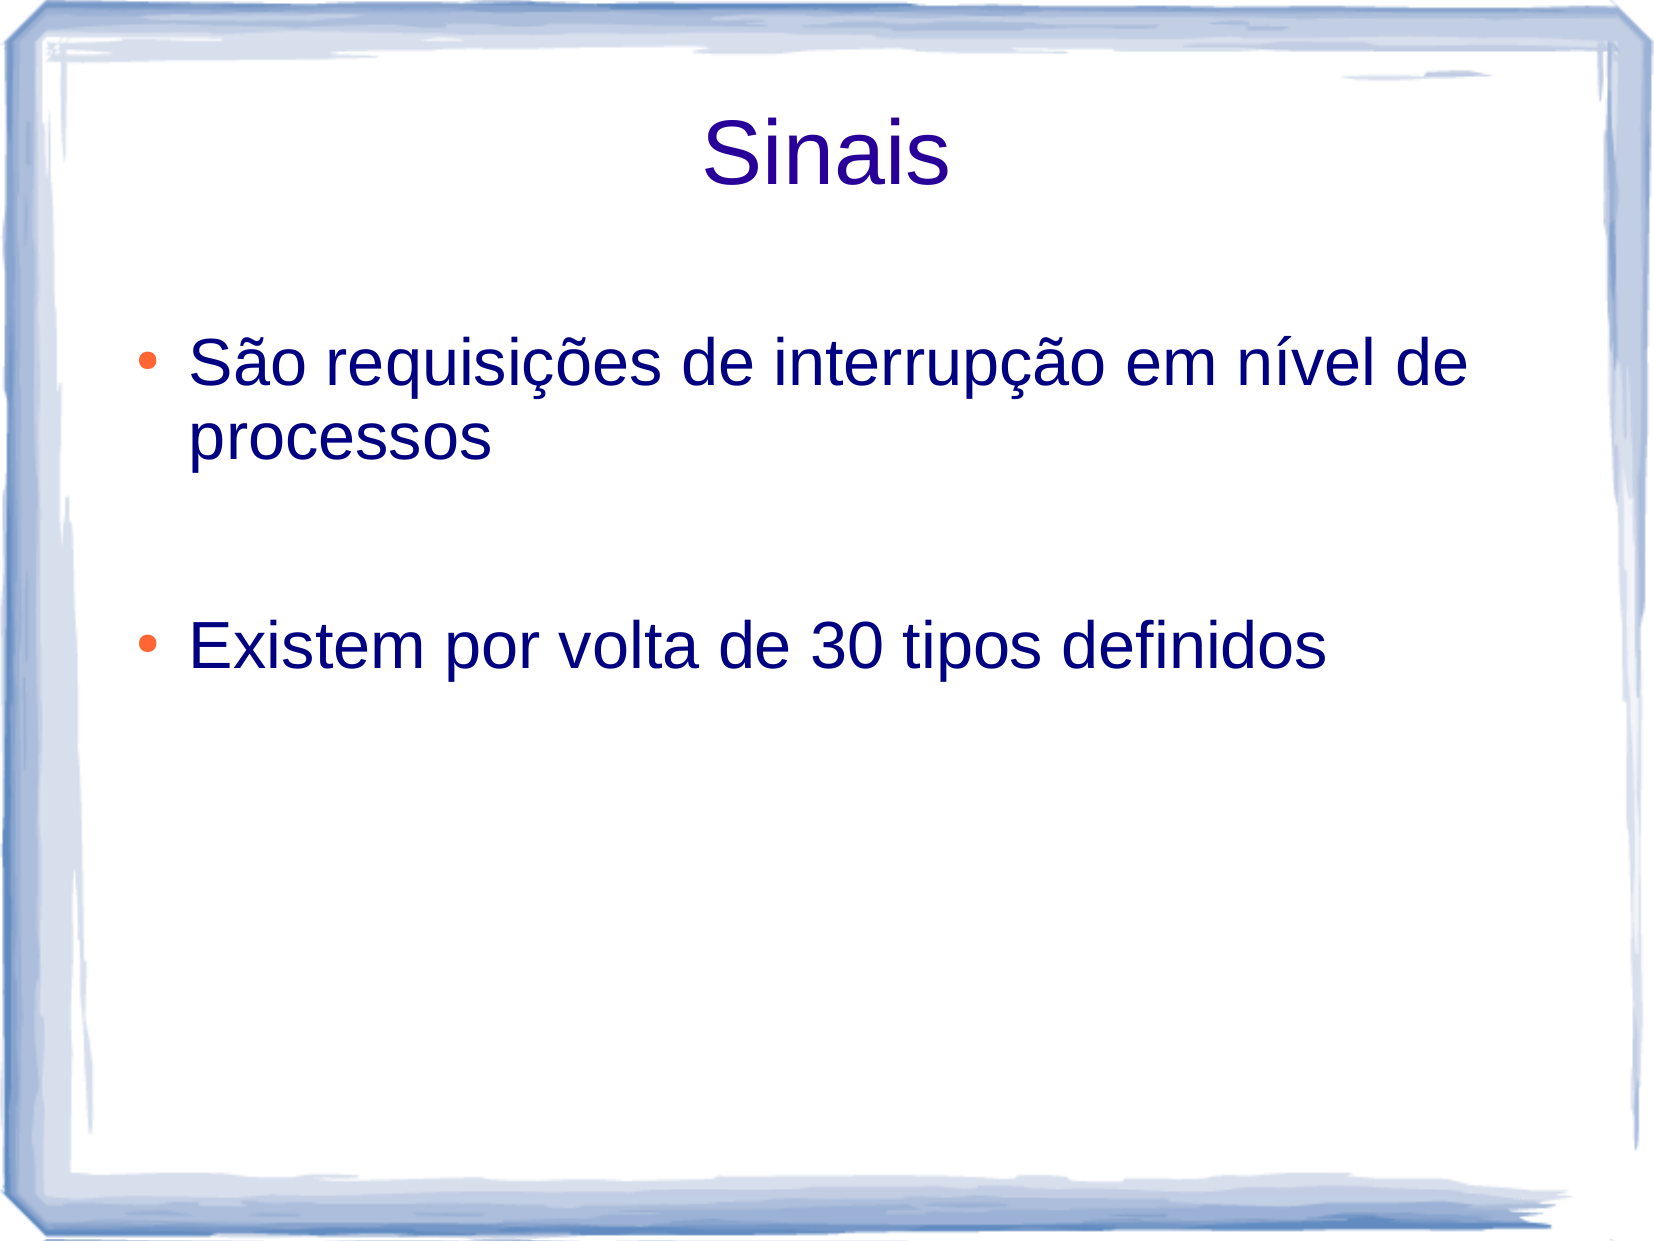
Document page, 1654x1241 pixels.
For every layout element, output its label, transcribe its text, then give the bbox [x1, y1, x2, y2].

list São requisições de interrupção em nível de processos Existem por volta de 30 tipos definidos [118, 324, 1571, 1045]
title Sinais [82, 49, 1571, 257]
picture [0, 0, 1654, 1241]
